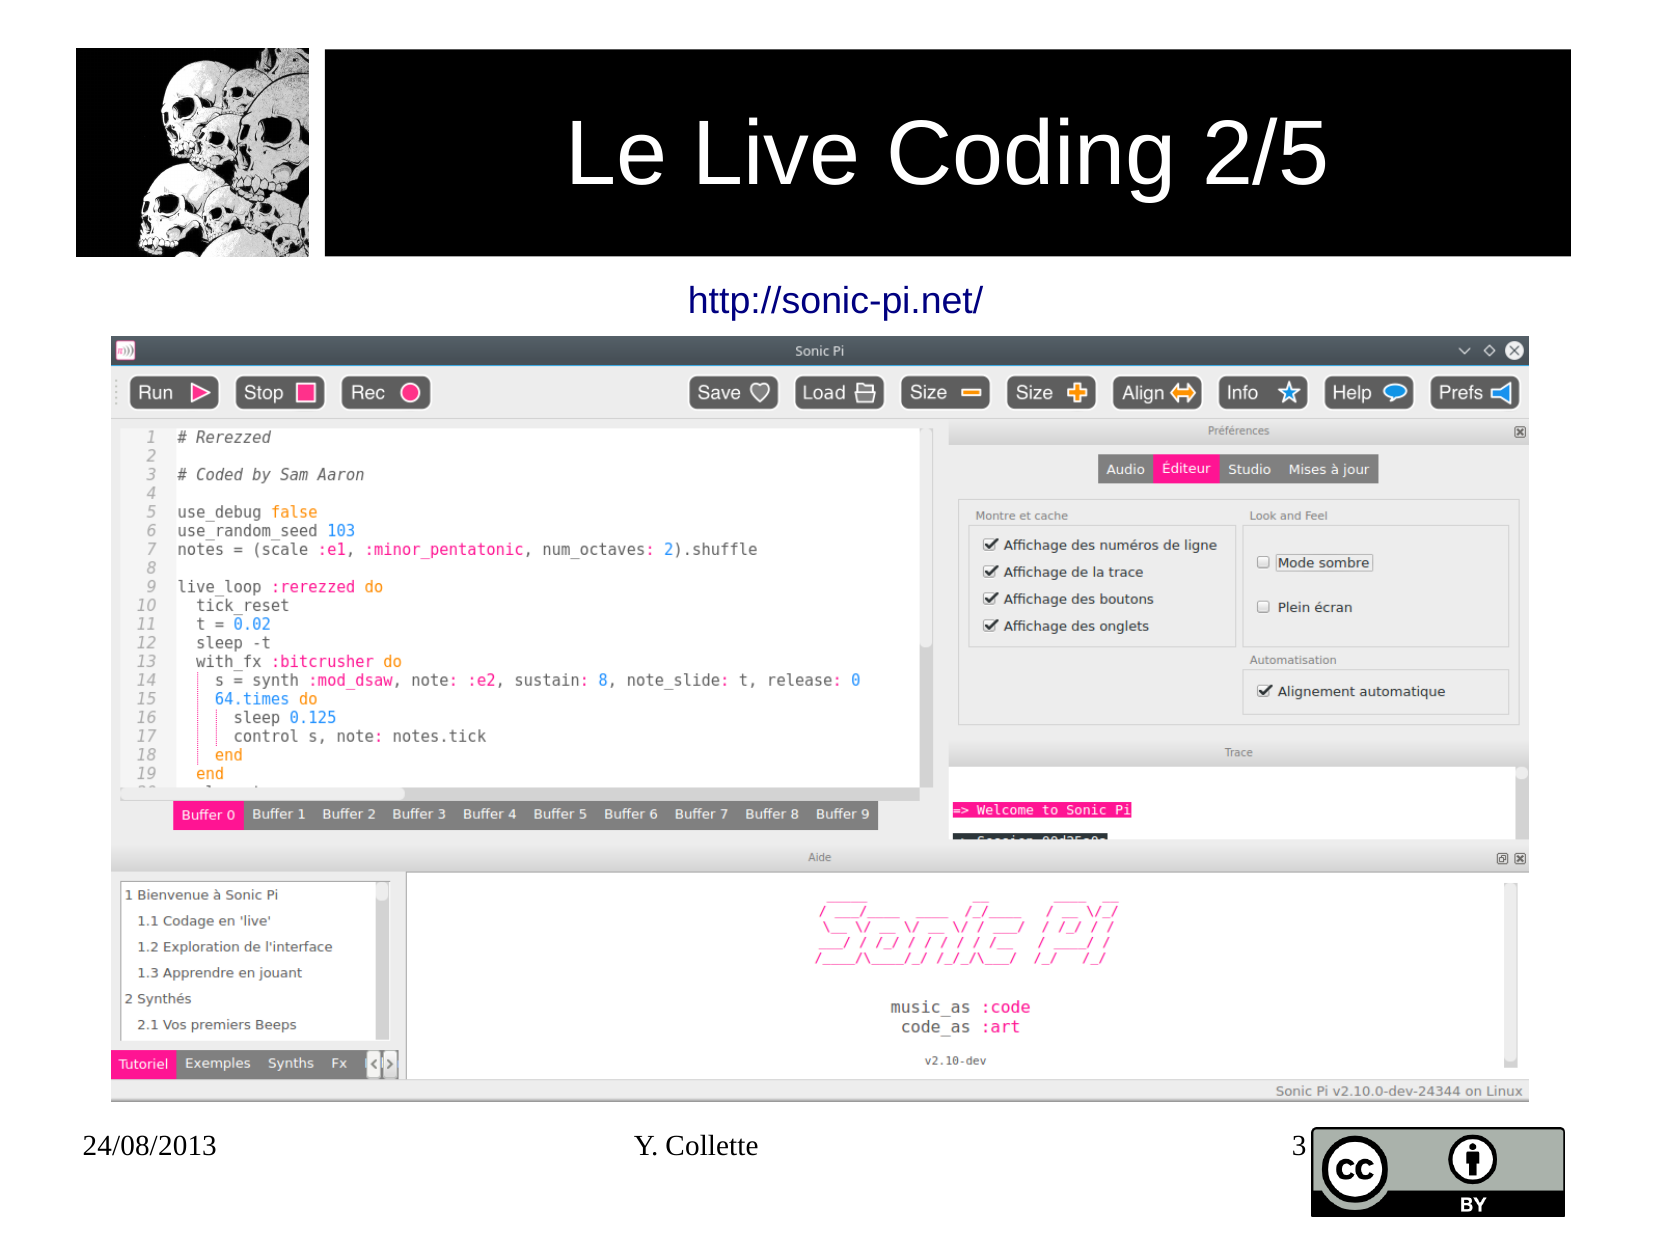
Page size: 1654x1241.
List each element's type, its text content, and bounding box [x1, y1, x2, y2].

title Le Live Coding 2/5 [324, 49, 1571, 257]
picture [76, 48, 309, 257]
text_box http://sonic-pi.net/ [673, 271, 1004, 329]
picture [111, 336, 1529, 1102]
picture [1311, 1127, 1565, 1217]
